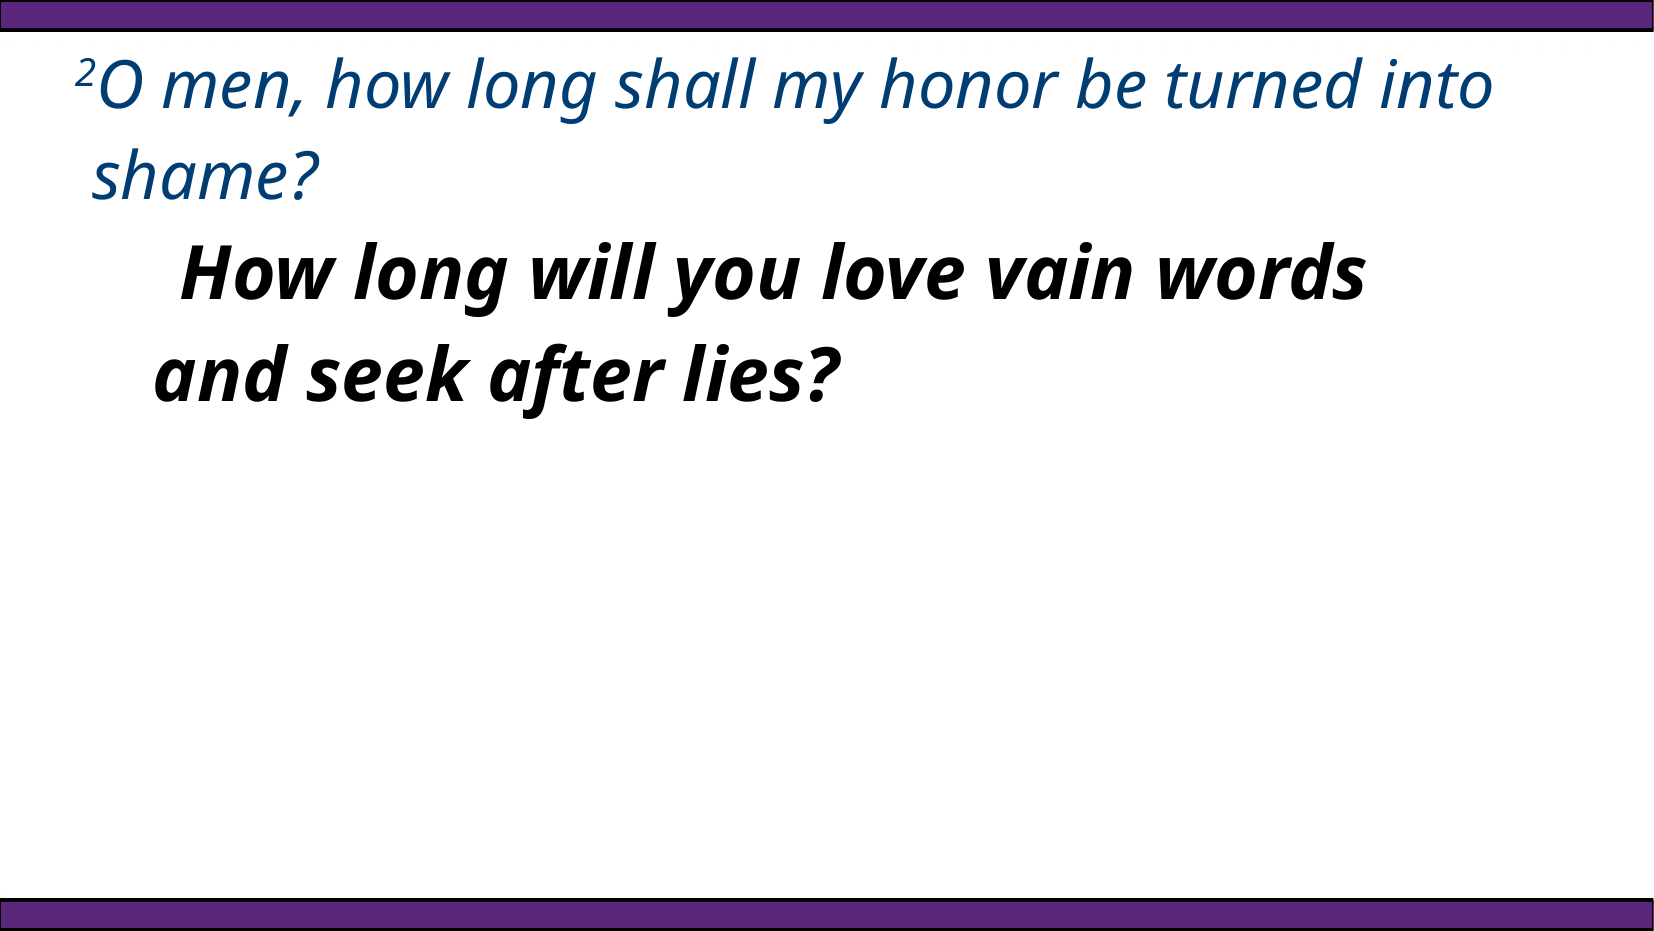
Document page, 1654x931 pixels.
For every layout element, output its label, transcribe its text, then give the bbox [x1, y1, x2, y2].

text_box 2O men, how long shall my honor be turned into shame? How long will you love vain words and seek after lies? [60, 30, 1606, 423]
text_box [0, 0, 1654, 31]
text_box [0, 900, 1654, 931]
picture [0, 31, 1654, 900]
